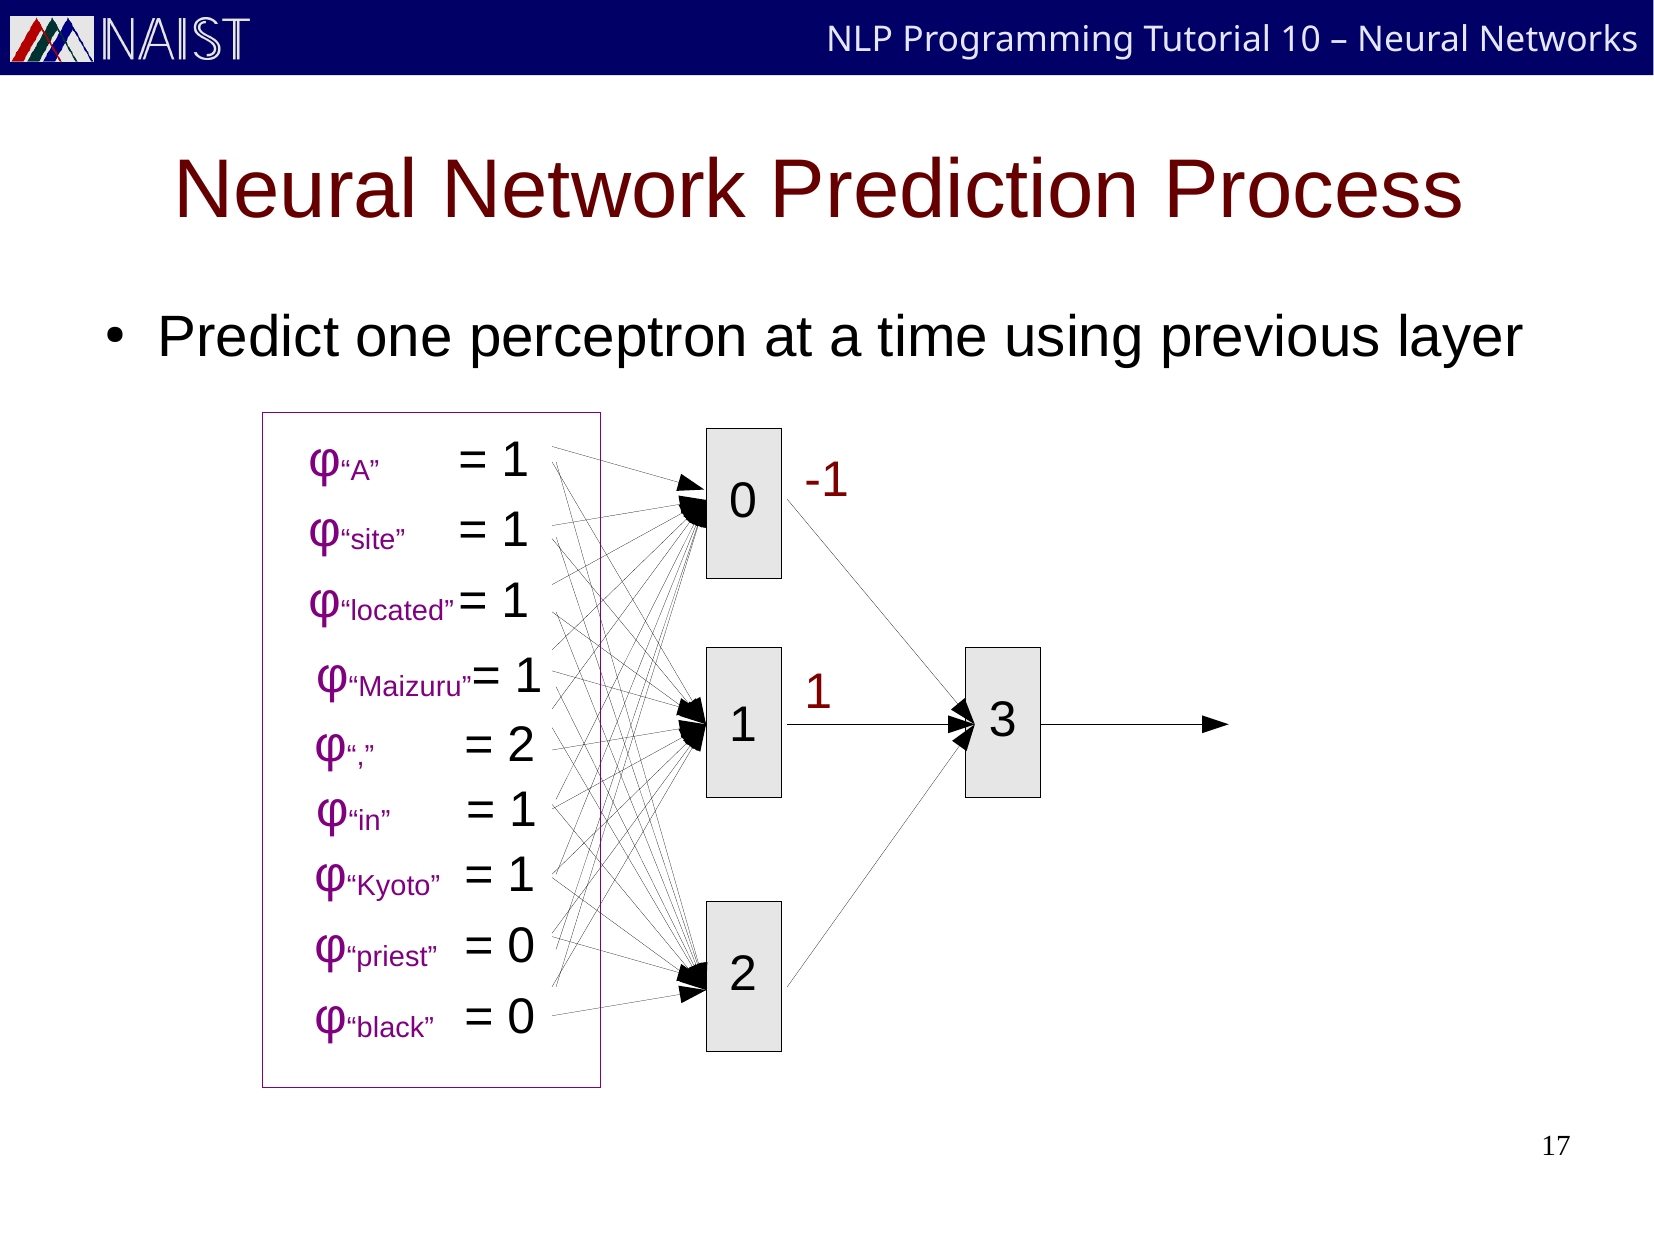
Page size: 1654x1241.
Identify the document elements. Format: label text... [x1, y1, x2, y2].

text_box φ“Kyoto” = 1 [299, 839, 551, 910]
text_box [706, 901, 782, 1052]
text_box 1 [789, 656, 847, 727]
picture [102, 17, 251, 60]
text_box 1 [714, 689, 772, 760]
list Predict one perceptron at a time using previous layer [263, 413, 600, 417]
text_box φ“black” = 0 [299, 980, 551, 1069]
text_box φ“Maizuru”= 1 [301, 639, 558, 727]
text_box 2 [714, 937, 772, 1008]
text_box [706, 647, 782, 798]
list Predict one perceptron at a time using previous layer [86, 303, 1576, 417]
text_box φ“,” = 2 [299, 708, 551, 797]
title Neural Network Prediction Process [75, 92, 1564, 285]
text_box φ“in” = 1 [301, 774, 552, 862]
text_box 3 [974, 683, 1032, 755]
text_box φ“priest” = 0 [299, 910, 551, 980]
text_box φ“located” = 1 [293, 564, 545, 652]
text_box φ“A” = 1 [293, 424, 545, 493]
picture [10, 16, 94, 62]
text_box [965, 647, 1041, 798]
text_box -1 [789, 443, 864, 515]
text_box 0 [714, 464, 772, 536]
text_box φ“site” = 1 [293, 493, 545, 564]
text_box [706, 428, 782, 579]
